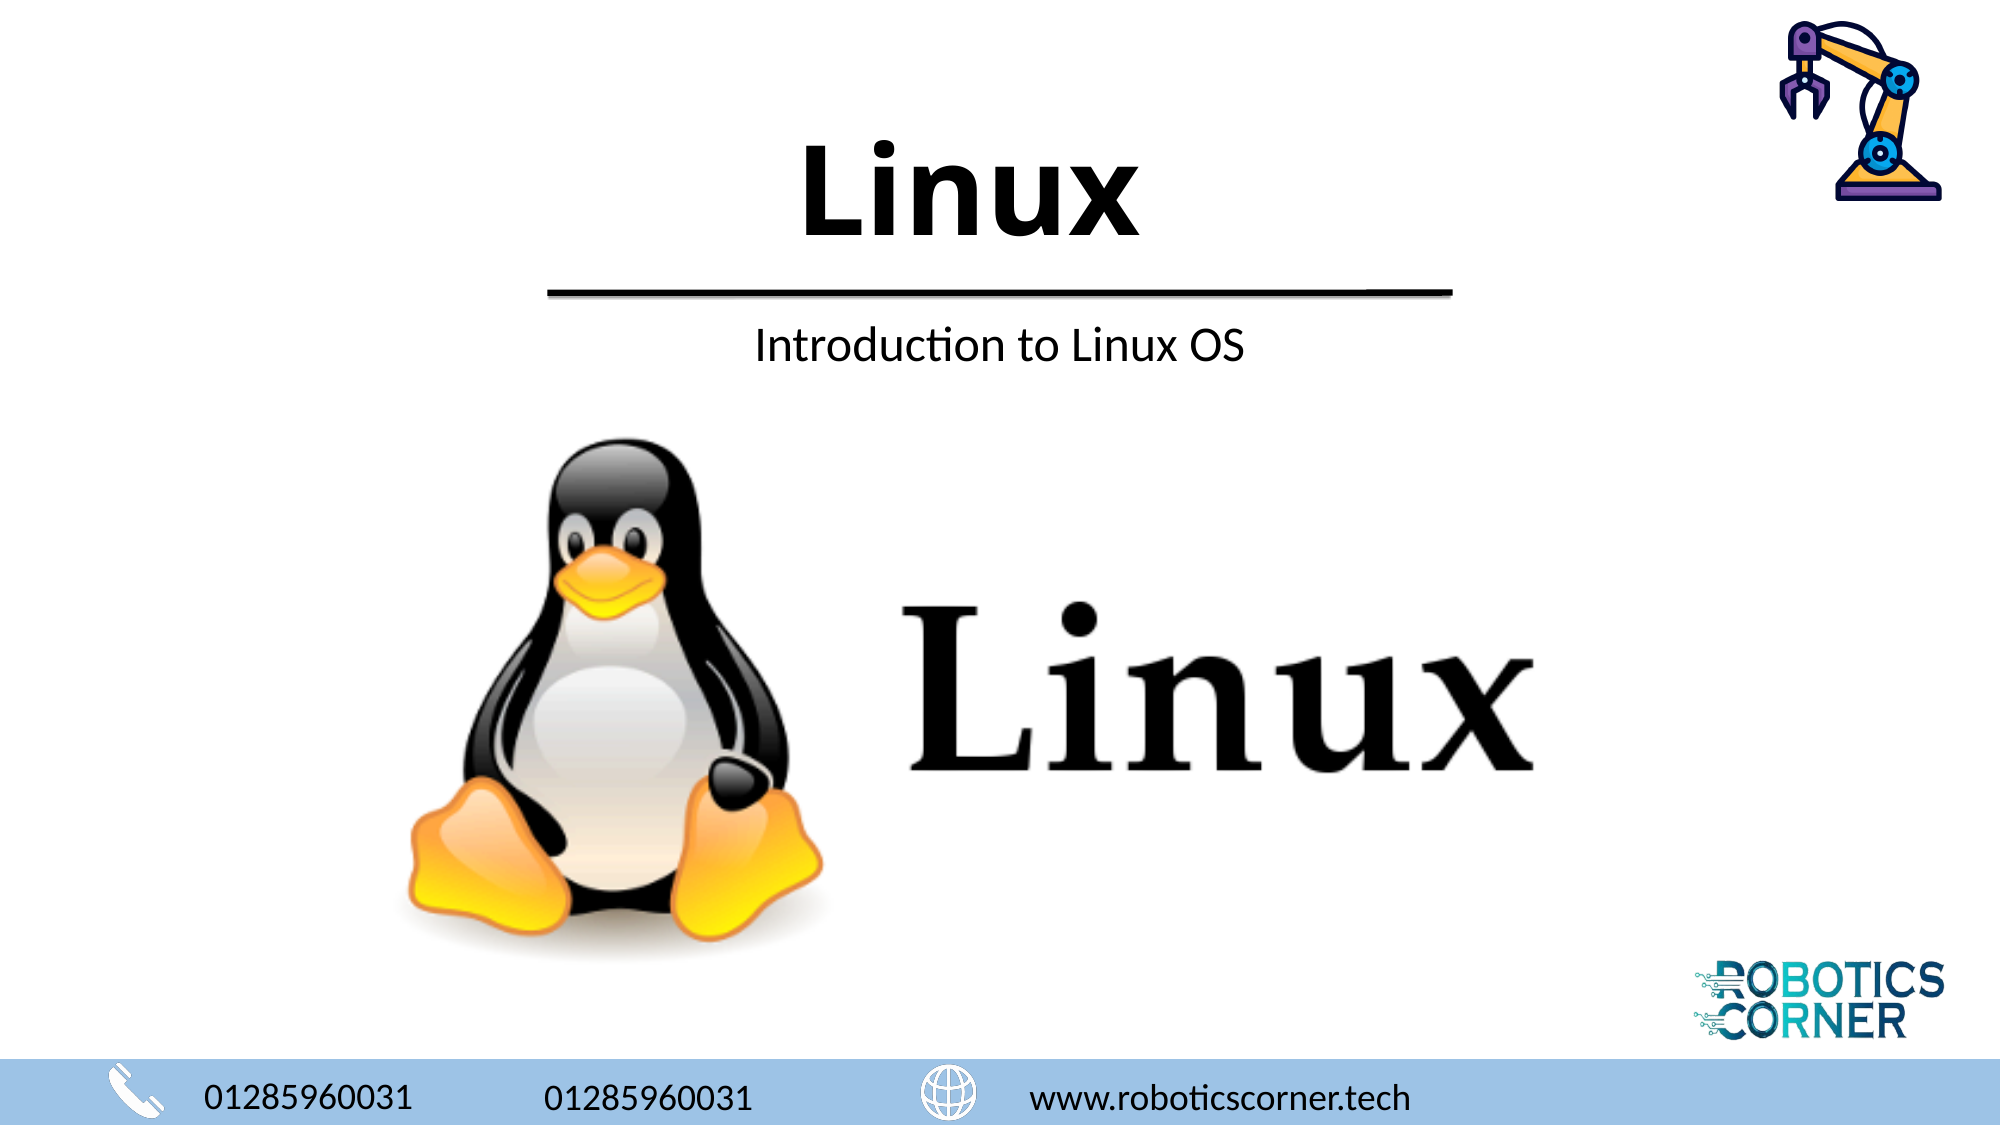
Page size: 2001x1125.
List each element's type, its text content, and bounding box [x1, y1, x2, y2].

text_box Introduction to Linux OS [547, 310, 1453, 397]
text_box 01285960031 [529, 1065, 840, 1125]
text_box [0, 1059, 915, 1125]
text_box [981, 1059, 1680, 1125]
picture [1680, 859, 1953, 1125]
picture [103, 1057, 170, 1124]
picture [366, 397, 1570, 993]
text_box Linux [726, 119, 1211, 270]
text_box [1953, 1059, 2000, 1125]
picture [1771, 21, 1950, 201]
text_box 01285960031 [189, 1064, 495, 1124]
picture [915, 1059, 981, 1125]
text_box www.roboticscorner.tech [1015, 1065, 1560, 1125]
